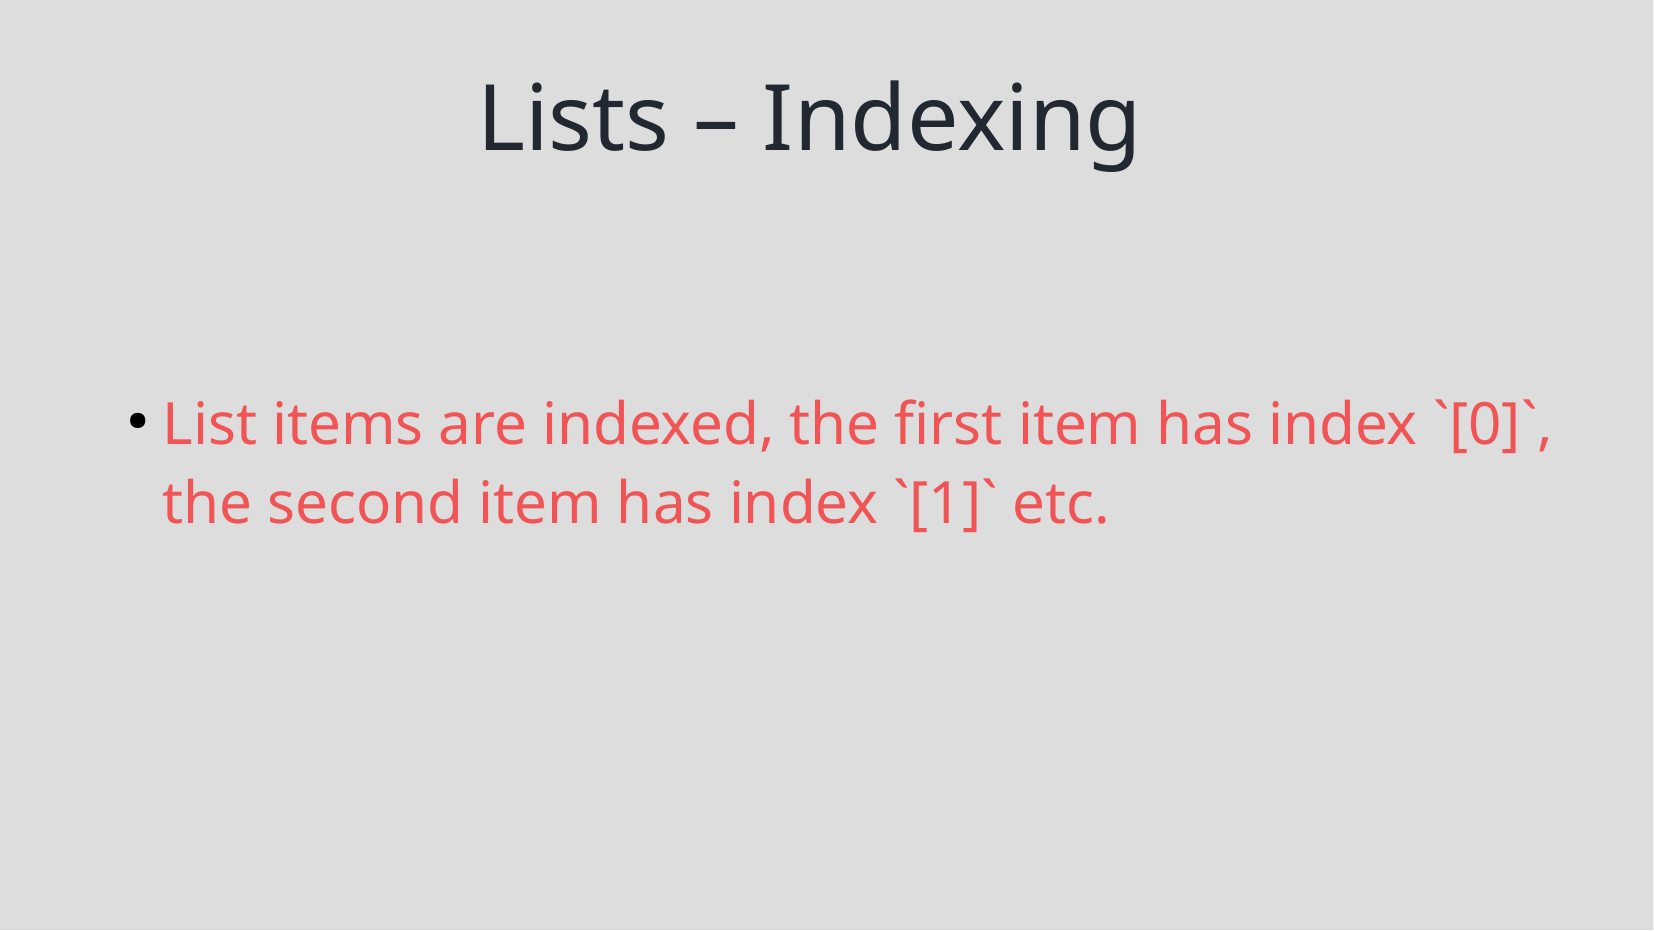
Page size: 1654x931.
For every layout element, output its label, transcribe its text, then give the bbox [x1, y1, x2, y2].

text_box List items are indexed, the first item has index `[0]`, the second item has index `[1]` etc. [112, 375, 1613, 534]
title Lists – Indexing [82, 37, 1538, 193]
